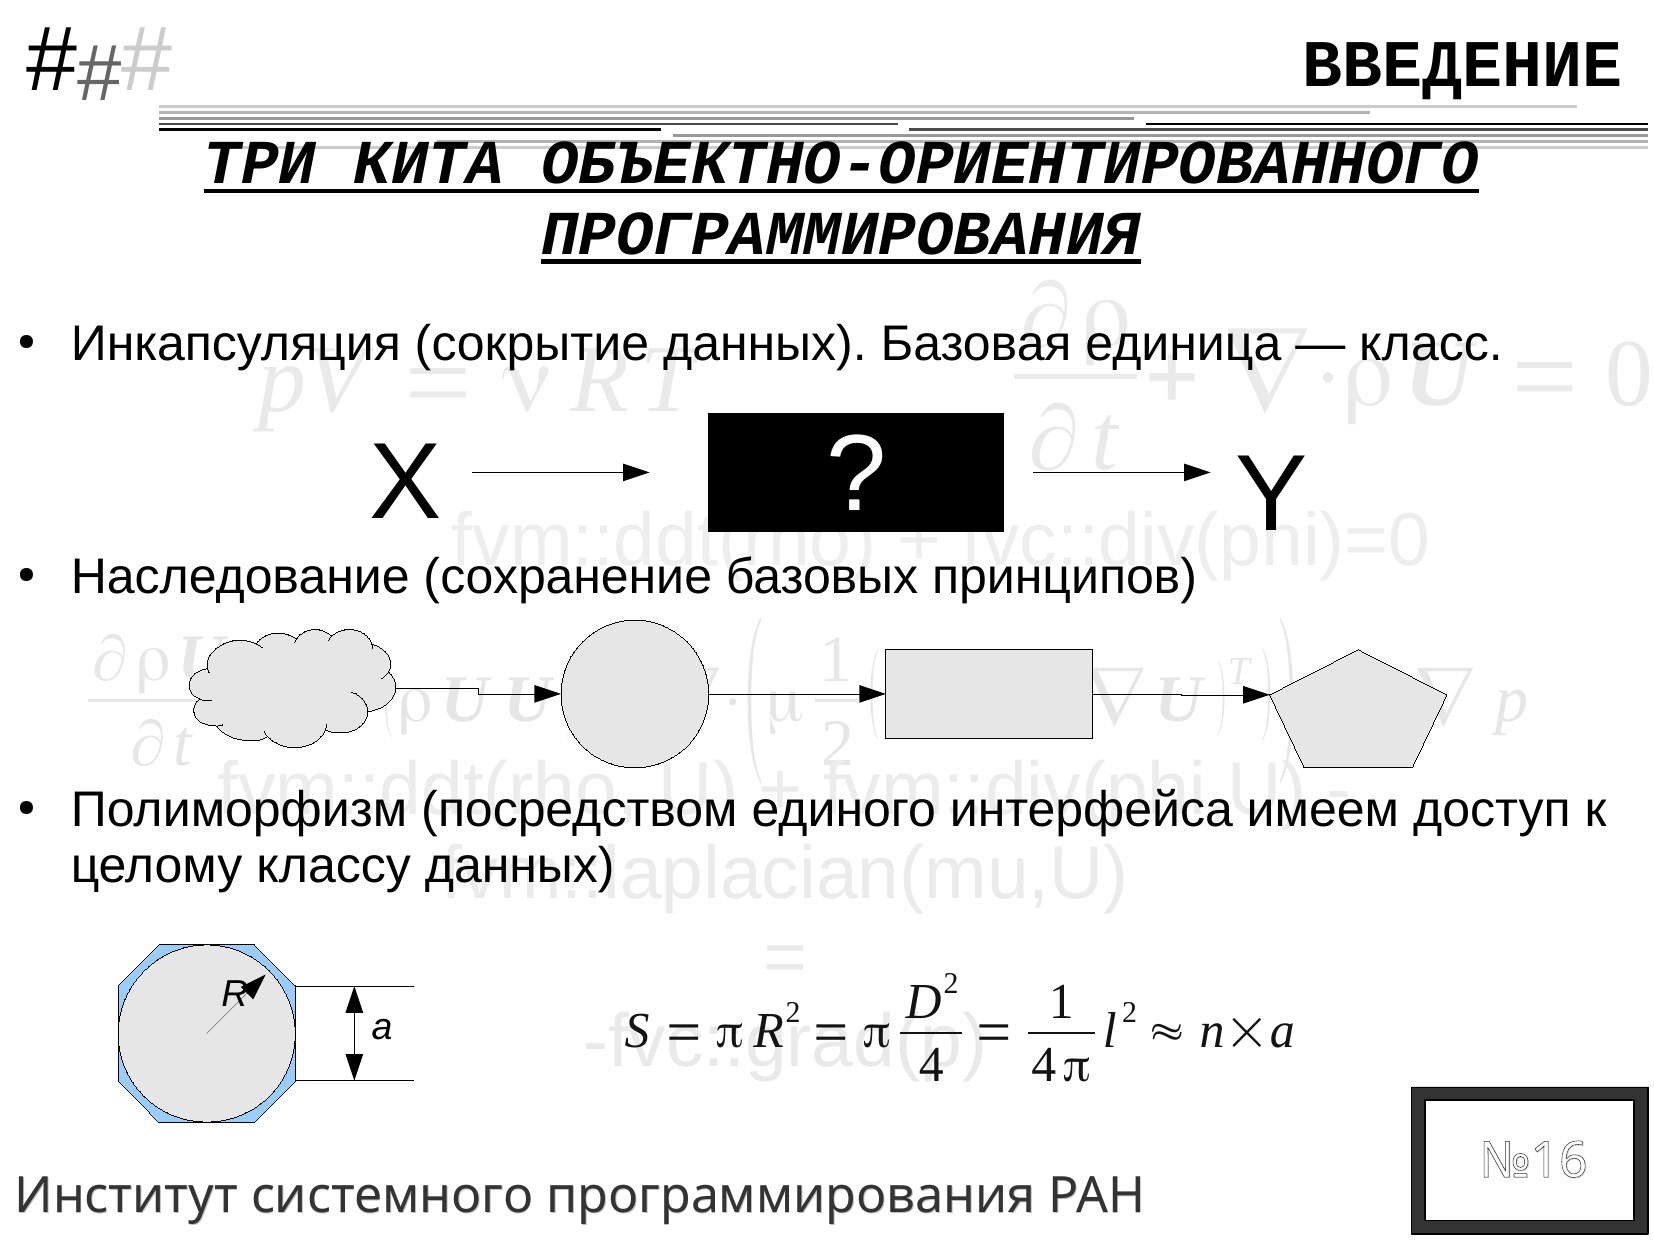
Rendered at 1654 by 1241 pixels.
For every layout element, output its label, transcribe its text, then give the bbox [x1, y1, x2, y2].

title ТРИ КИТА ОБЪЕКТНО-ОРИЕНТИРОВАННОГО ПРОГРАММИРОВАНИЯ [0, 130, 1654, 274]
text_box Y [1221, 425, 1312, 562]
text_box [885, 649, 1093, 739]
text_box R [206, 965, 264, 1022]
chart [615, 966, 1301, 1093]
text_box a [356, 998, 408, 1055]
text_box [1270, 649, 1447, 768]
text_box ? [708, 413, 1004, 532]
text_box [561, 620, 709, 768]
list Инкапсуляция (сокрытие данных). Базовая единица — класс. Наследование (сохранение базовых принципов) Полиморфизм (посредством единого интерфейса имеем доступ к целому классу данных) [0, 315, 1654, 1134]
text_box X [354, 413, 426, 562]
text_box [189, 629, 396, 748]
